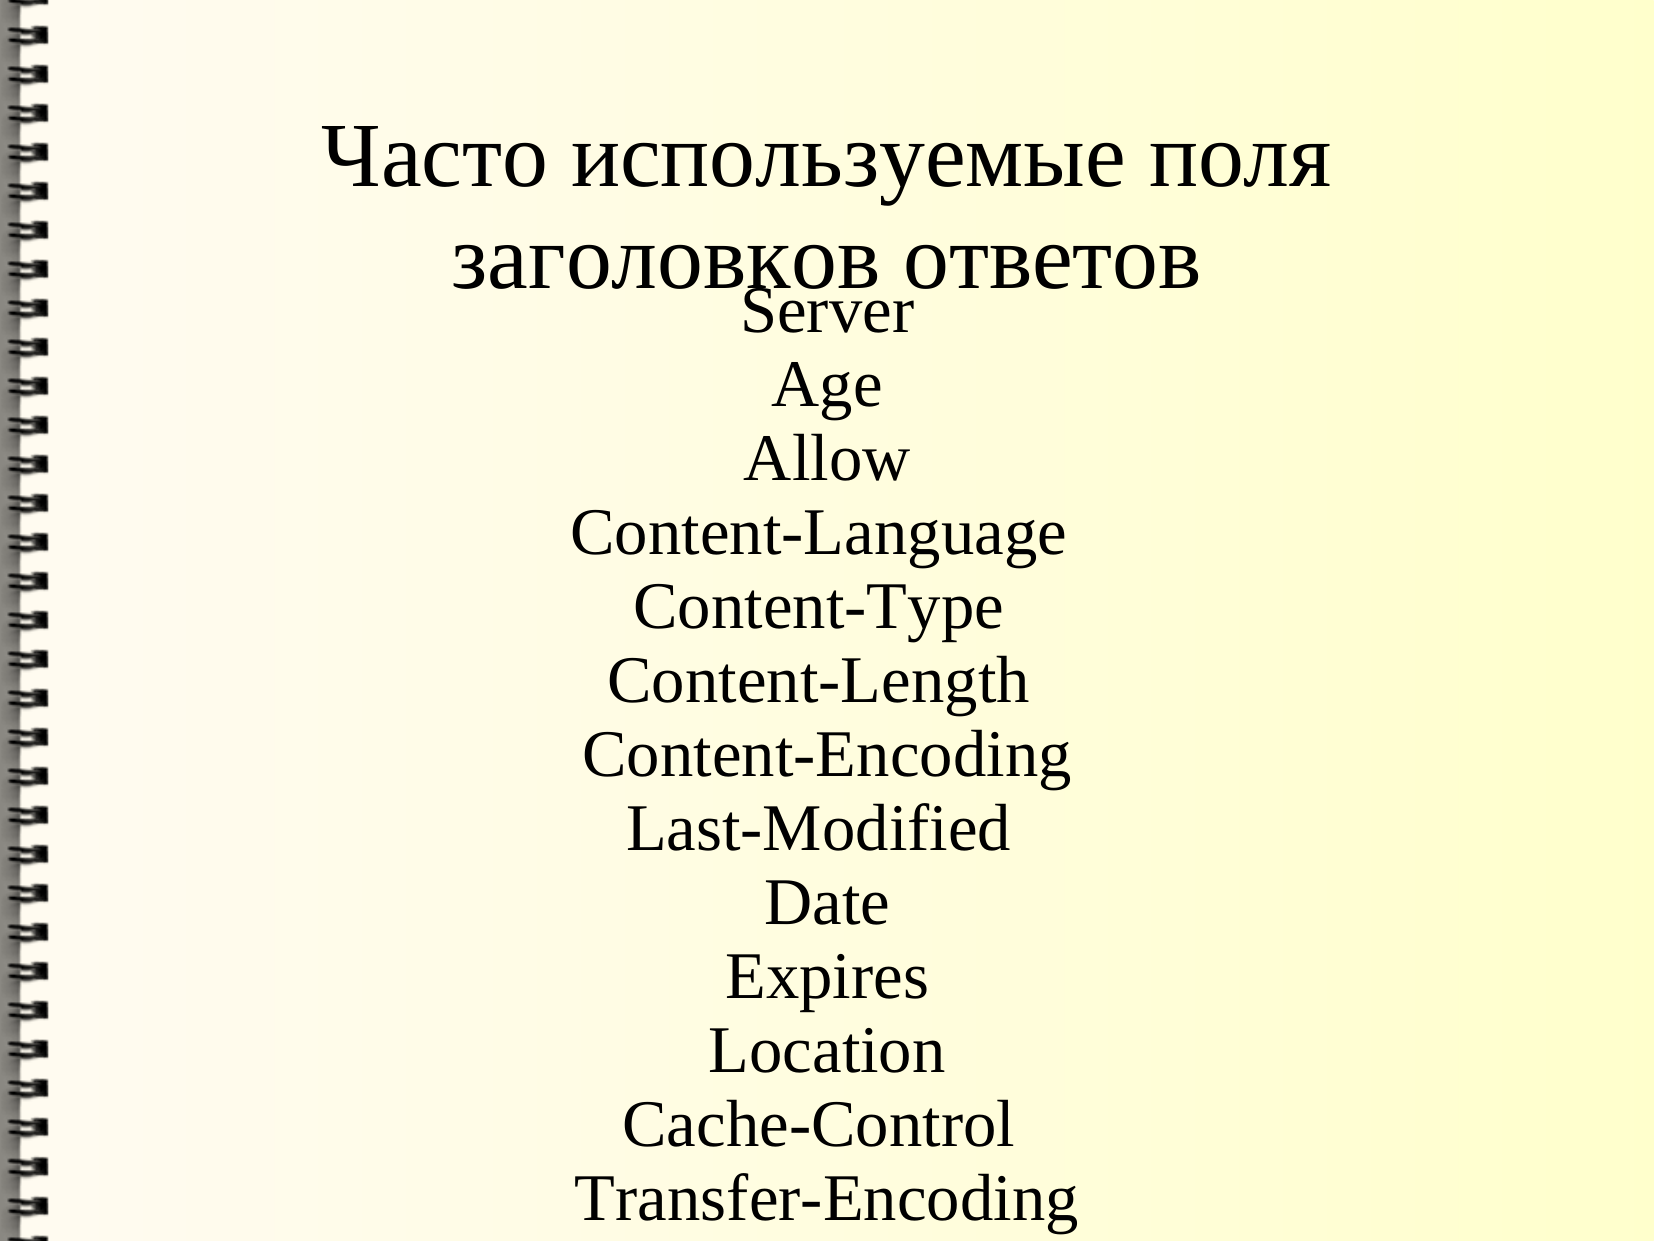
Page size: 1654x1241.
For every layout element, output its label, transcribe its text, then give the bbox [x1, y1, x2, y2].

title Часто используемые поля заголовков ответов [121, 102, 1534, 272]
picture [0, 0, 1654, 1241]
subtitle Server Age Allow Content-Language Content-Type Content-Length Content-Encoding Last-Modified Date Expires Location Cache-Control Transfer-Encoding [121, 272, 1534, 1236]
